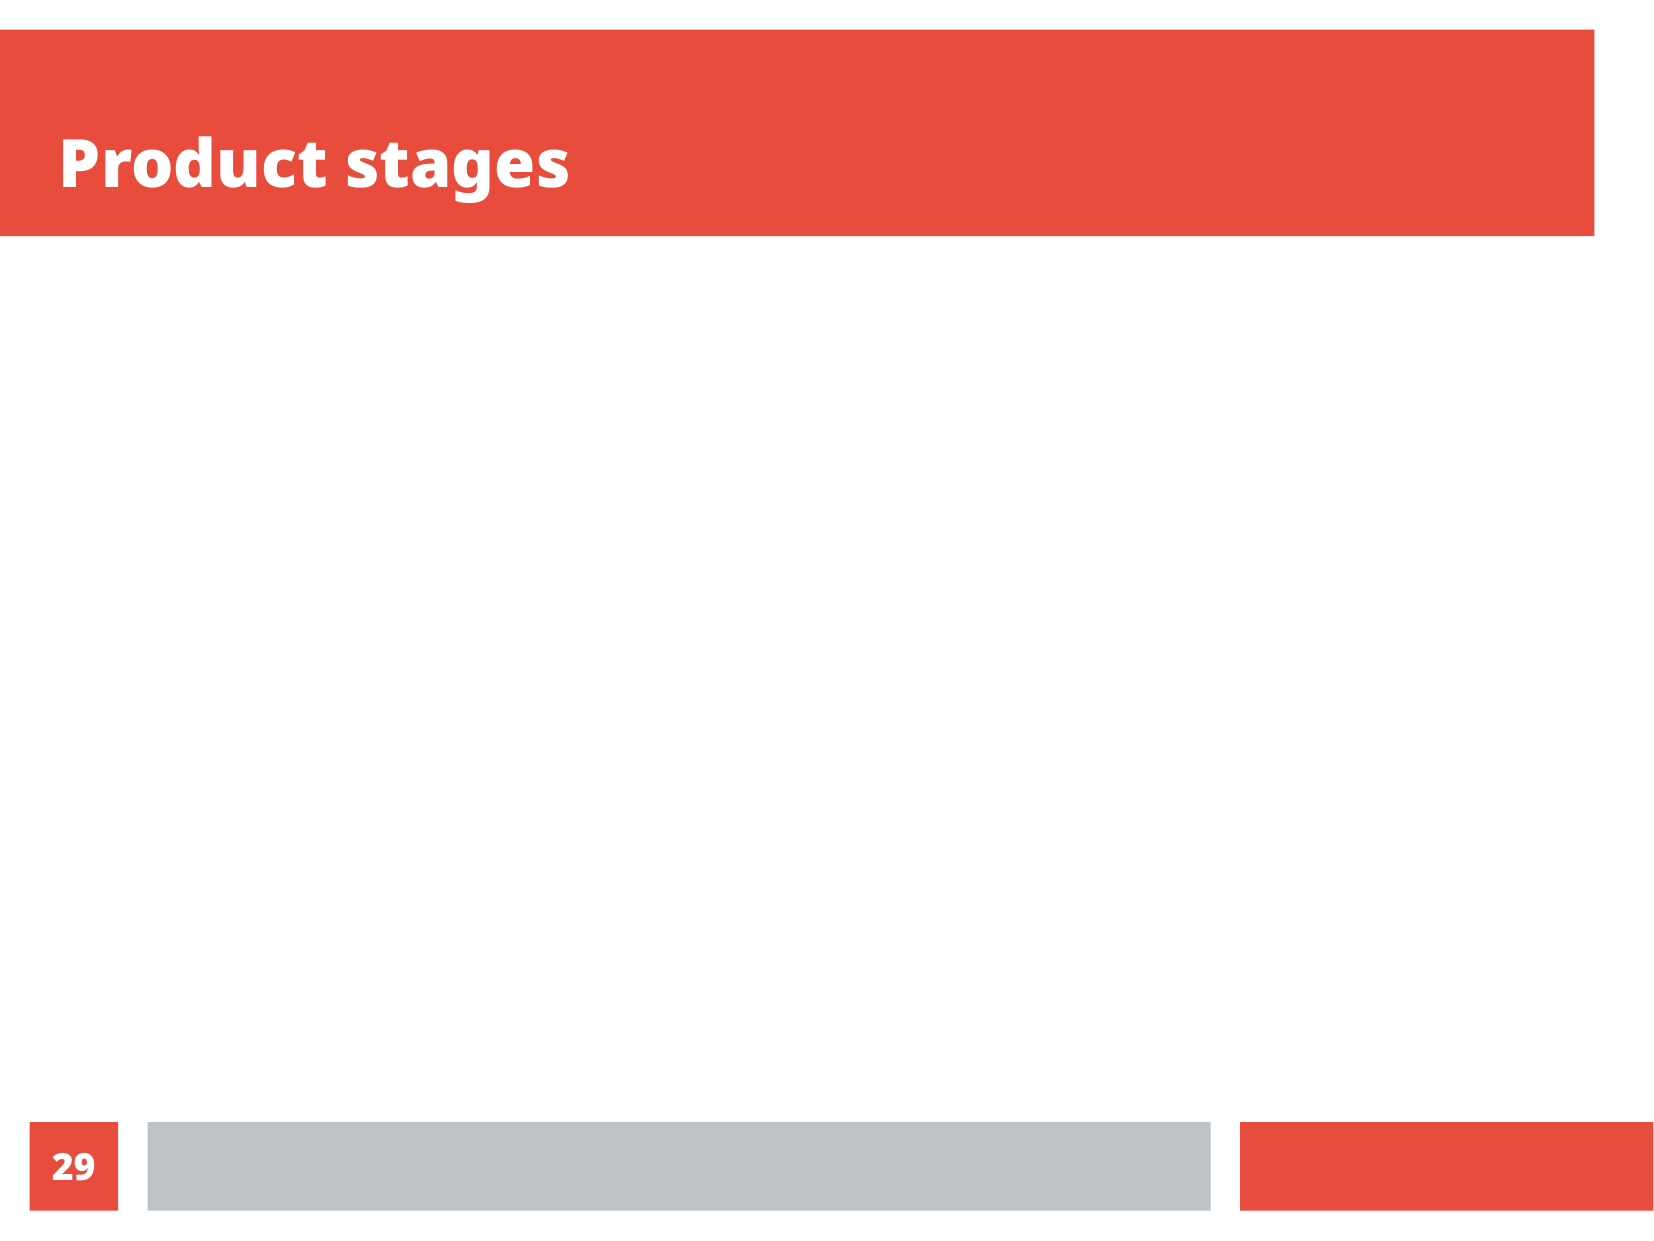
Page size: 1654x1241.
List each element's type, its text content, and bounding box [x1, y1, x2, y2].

title Product stages [59, 59, 1595, 207]
